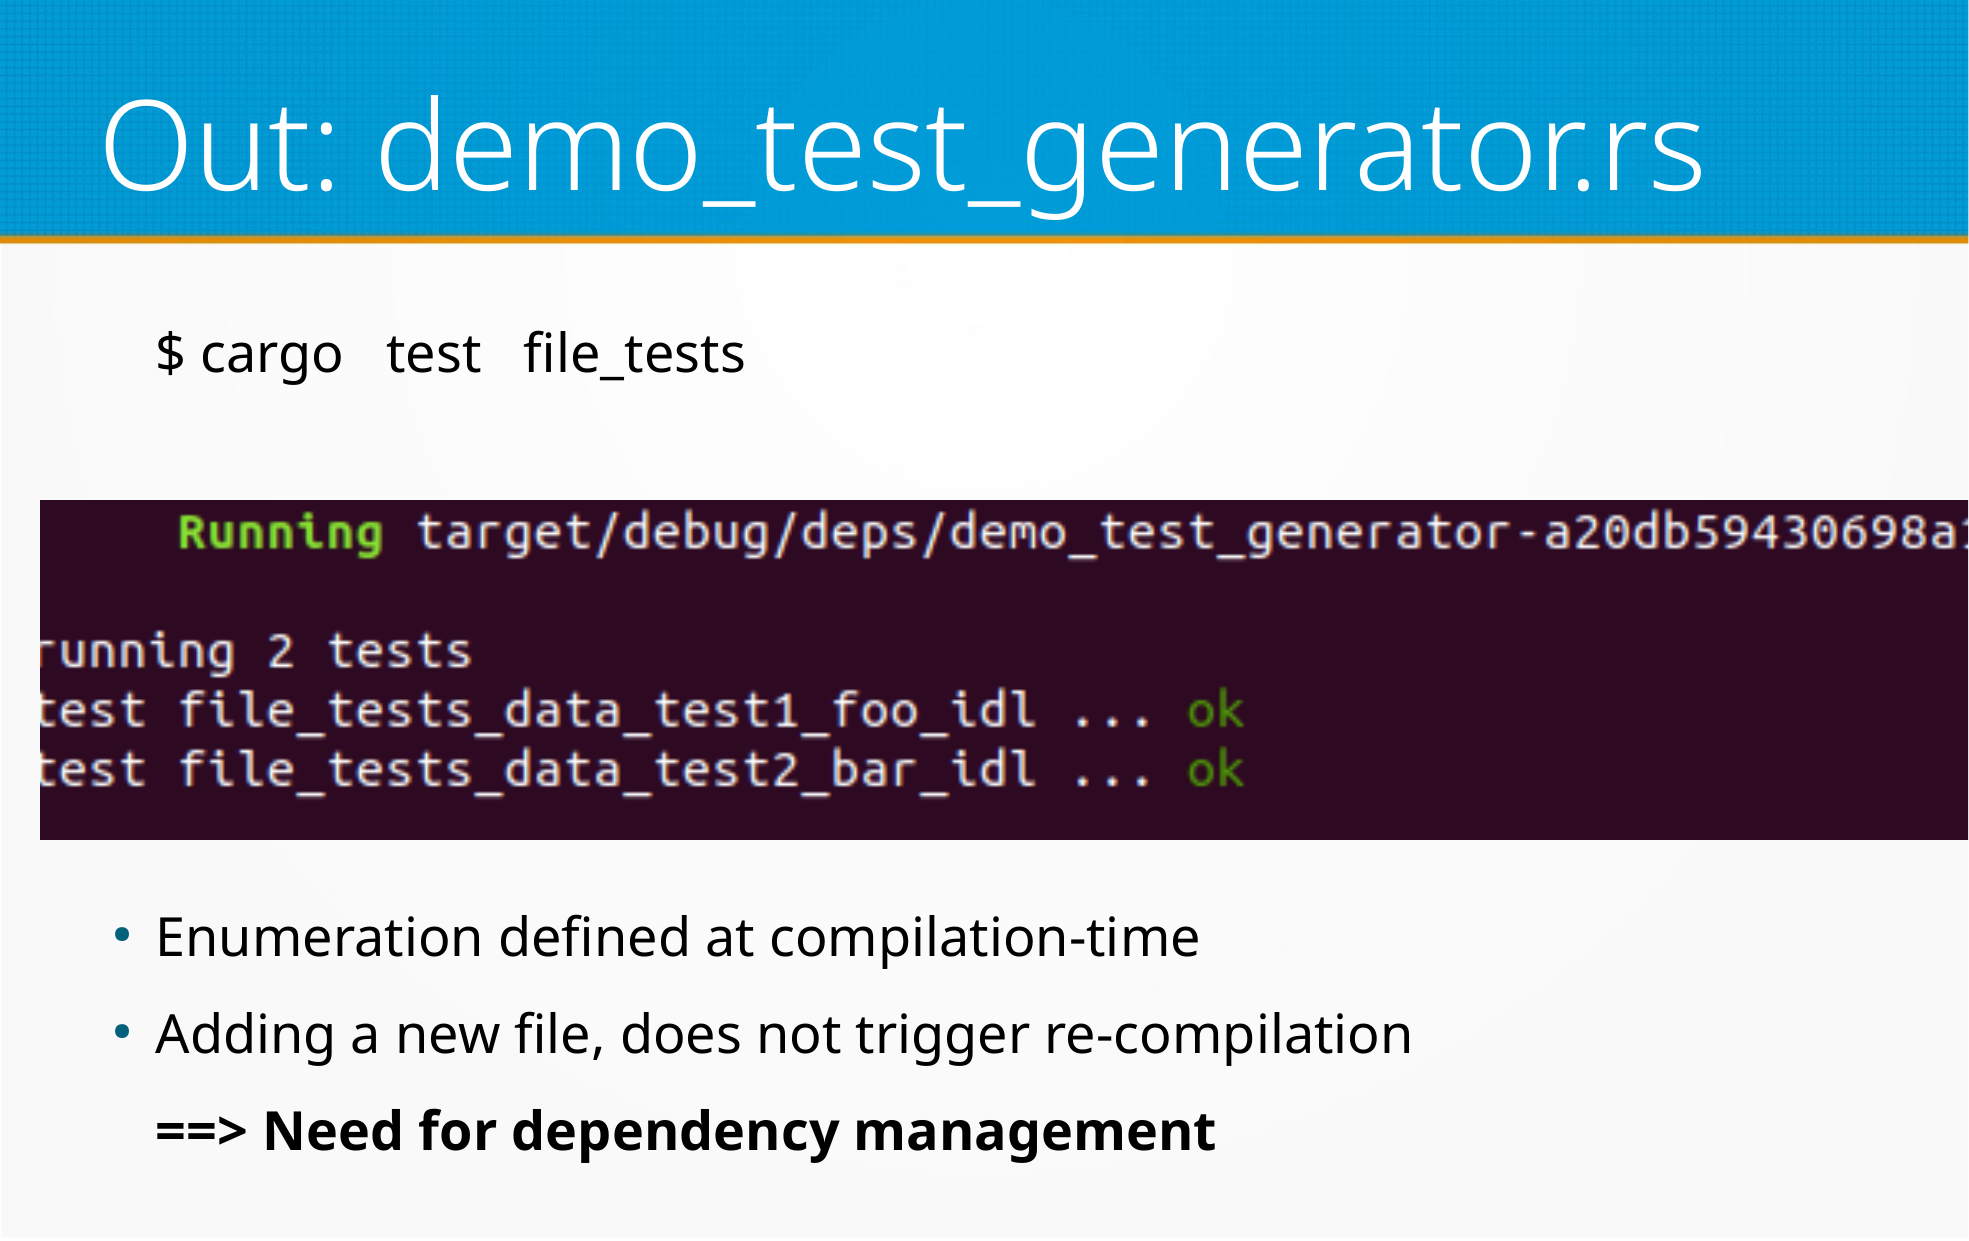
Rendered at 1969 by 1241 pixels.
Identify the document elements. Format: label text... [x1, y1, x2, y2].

picture [0, 233, 1969, 1241]
title Out: demo_test_generator.rs [98, 19, 1870, 227]
list $ cargo test file_tests Enumeration defined at compilation-time Adding a new file, does not trigger re-compilation ==> Need for dependency management [98, 315, 1861, 1171]
